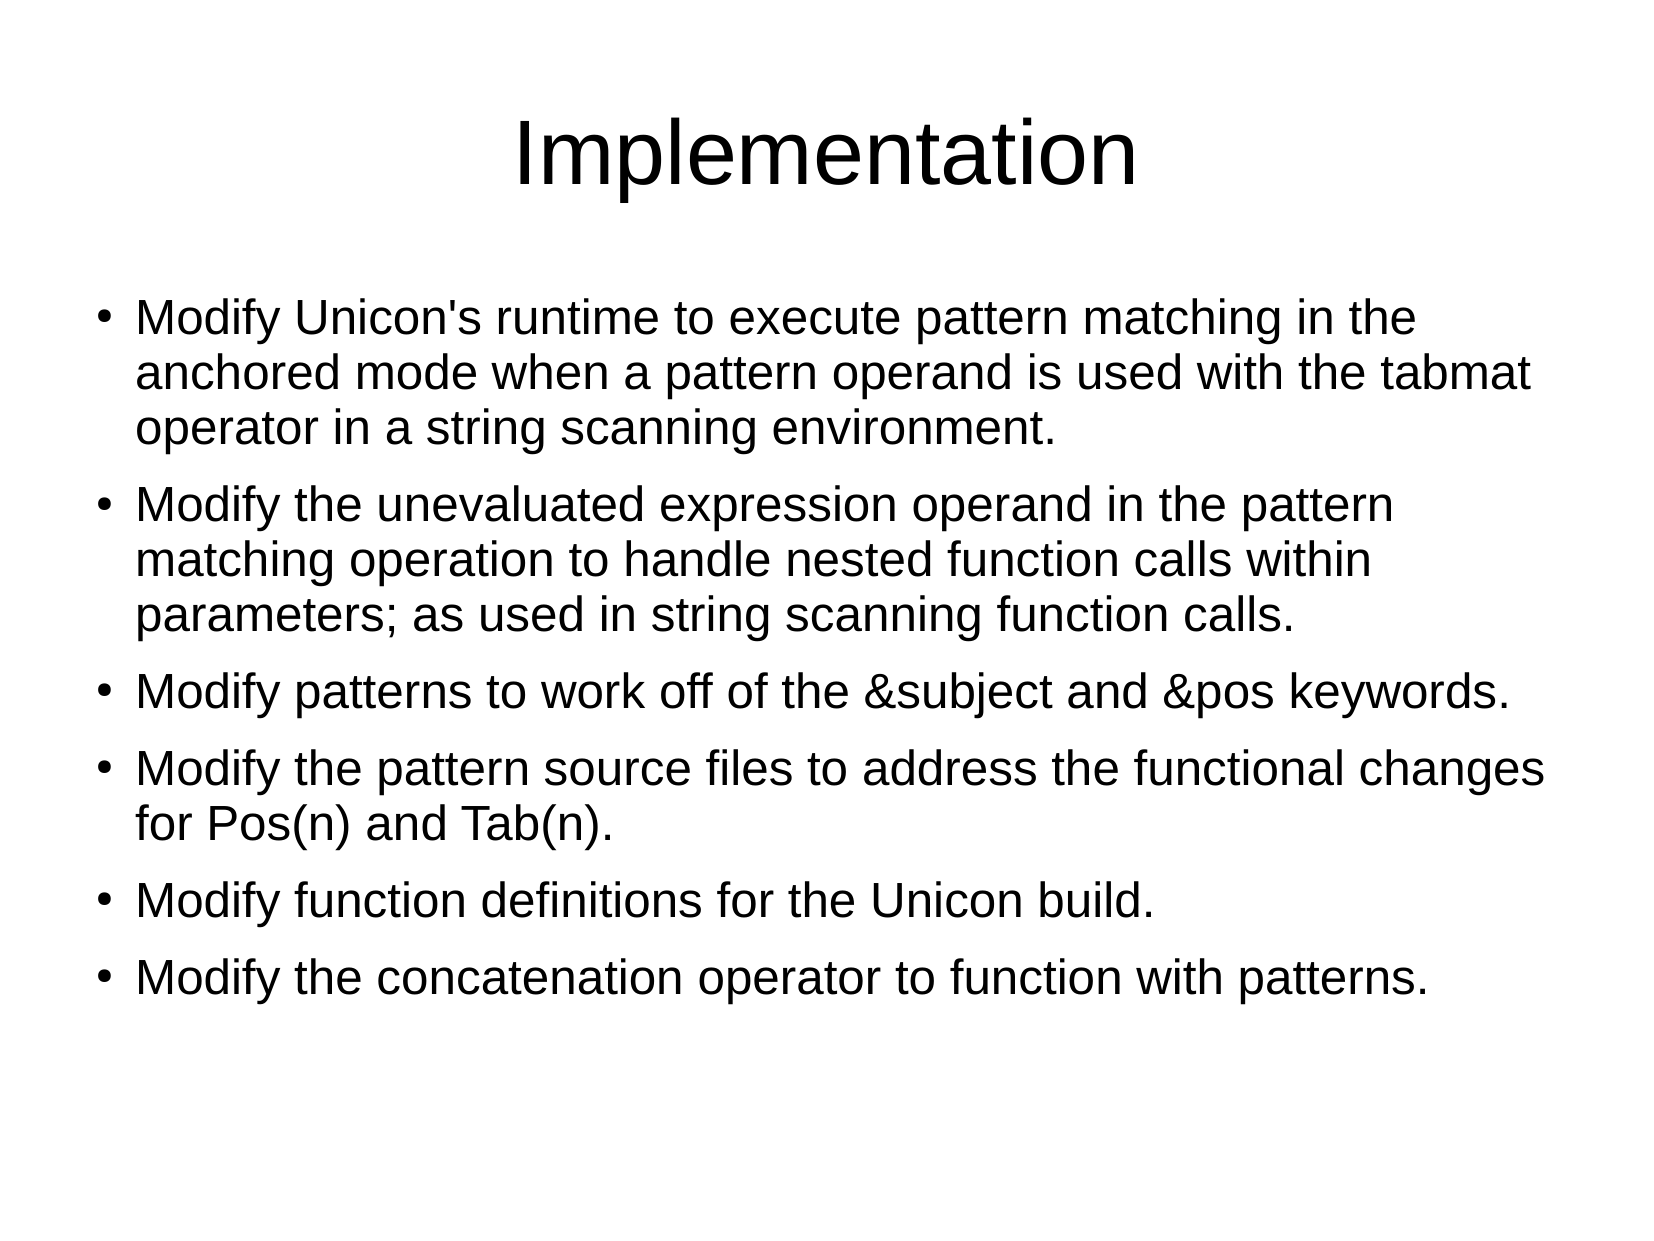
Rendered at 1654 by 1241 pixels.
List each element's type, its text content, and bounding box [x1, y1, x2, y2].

list Modify Unicon's runtime to execute pattern matching in the anchored mode when a pattern operand is used with the tabmat operator in a string scanning environment. Modify the unevaluated expression operand in the pattern matching operation to handle nested function calls within parameters; as used in string scanning function calls. Modify patterns to work off of the &subject and &pos keywords. Modify the pattern source files to address the functional changes for Pos(n) and Tab(n). Modify function definitions for the Unicon build. Modify the concatenation operator to function with patterns. [82, 290, 1571, 1010]
title Implementation [82, 49, 1571, 257]
